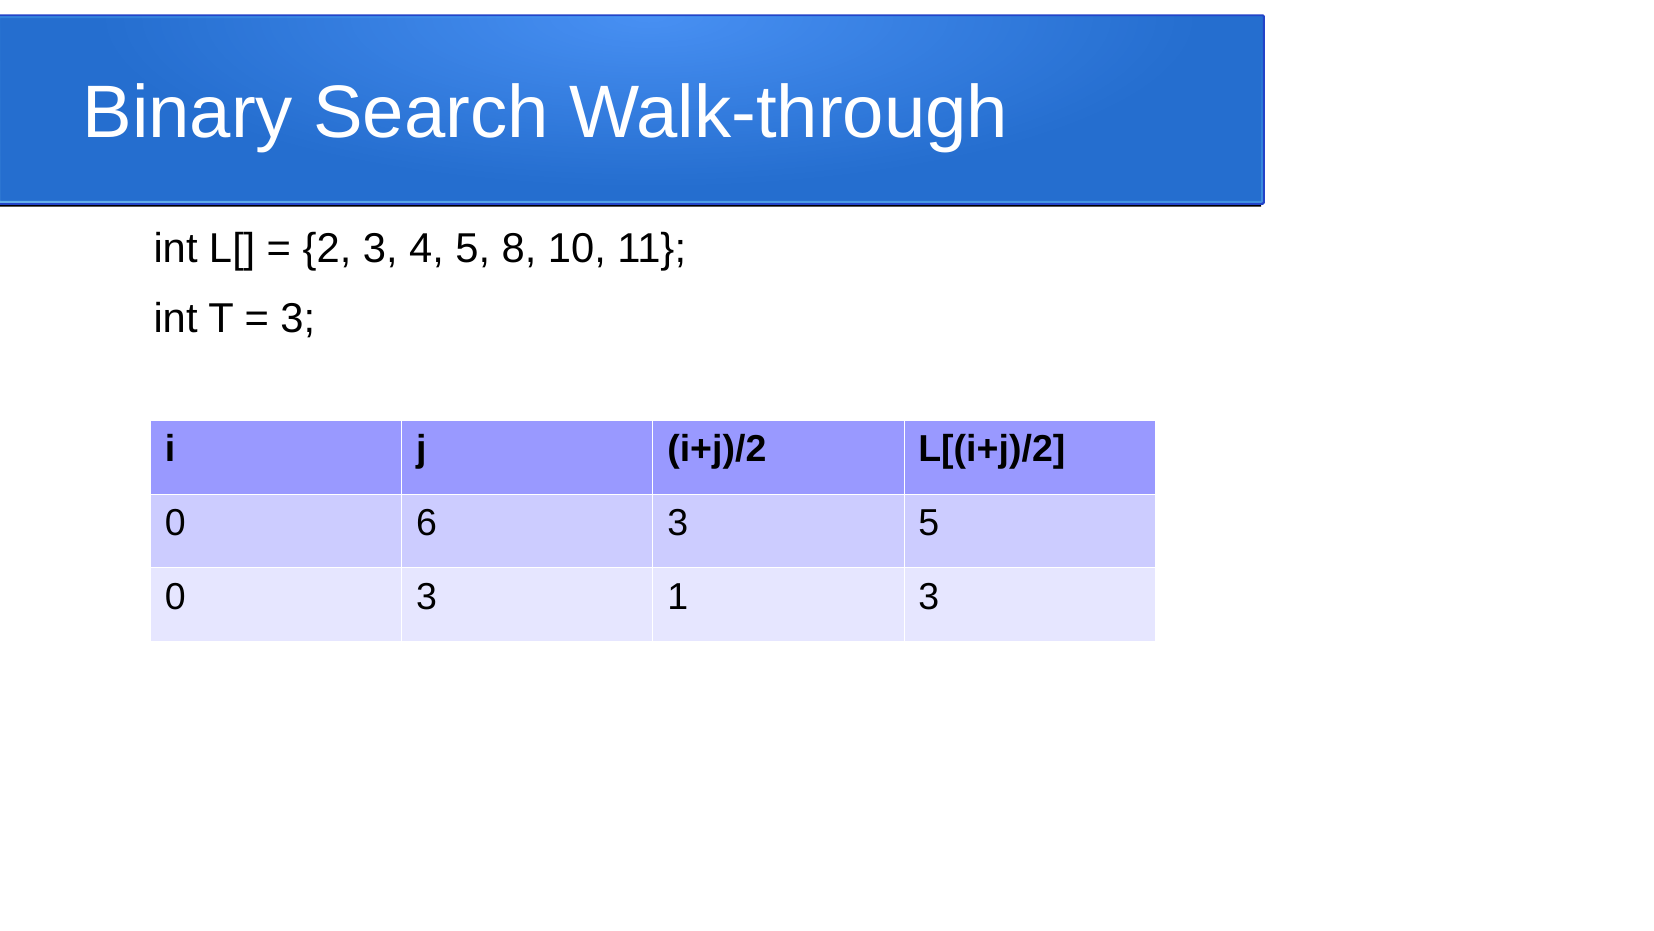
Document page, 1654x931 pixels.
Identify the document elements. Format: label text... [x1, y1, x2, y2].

table_header i [151, 421, 401, 494]
table_cell 0 [151, 568, 401, 641]
title Binary Search Walk-through [82, 35, 1235, 189]
table_header j [402, 421, 652, 494]
table_cell 1 [653, 568, 904, 641]
table_cell 0 [151, 495, 401, 567]
table_cell 3 [653, 495, 904, 567]
table_cell 5 [905, 495, 1155, 567]
table_cell 6 [402, 495, 652, 567]
table_header (i+j)/2 [653, 421, 904, 494]
subtitle int L[] = {2, 3, 4, 5, 8, 10, 11}; int T = 3; [82, 224, 1571, 764]
table_header L[(i+j)/2] [905, 421, 1155, 494]
table_cell 3 [402, 568, 652, 641]
table_cell 3 [905, 568, 1155, 641]
